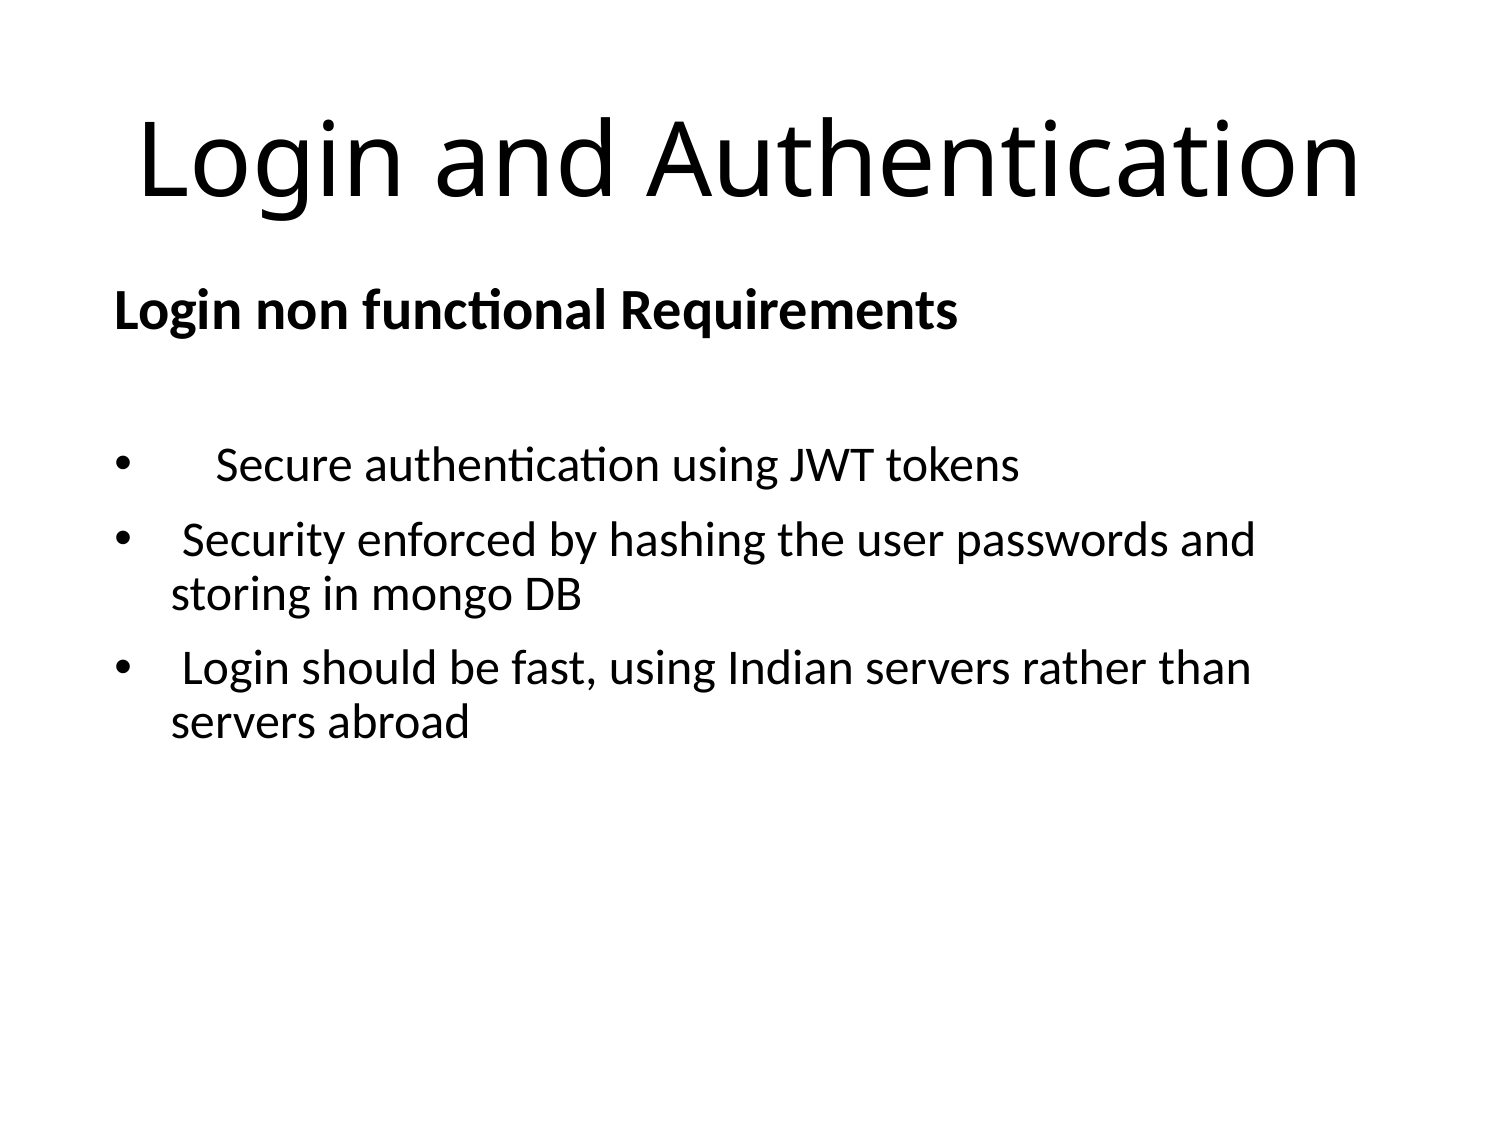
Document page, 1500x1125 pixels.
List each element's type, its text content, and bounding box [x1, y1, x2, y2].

subtitle Login non functional Requirements Secure authentication using JWT tokens Security enforced by hashing the user passwords and storing in mongo DB Login should be fast, using Indian servers rather than servers abroad [99, 272, 1420, 1043]
title Login and Authentication [112, 0, 1388, 227]
